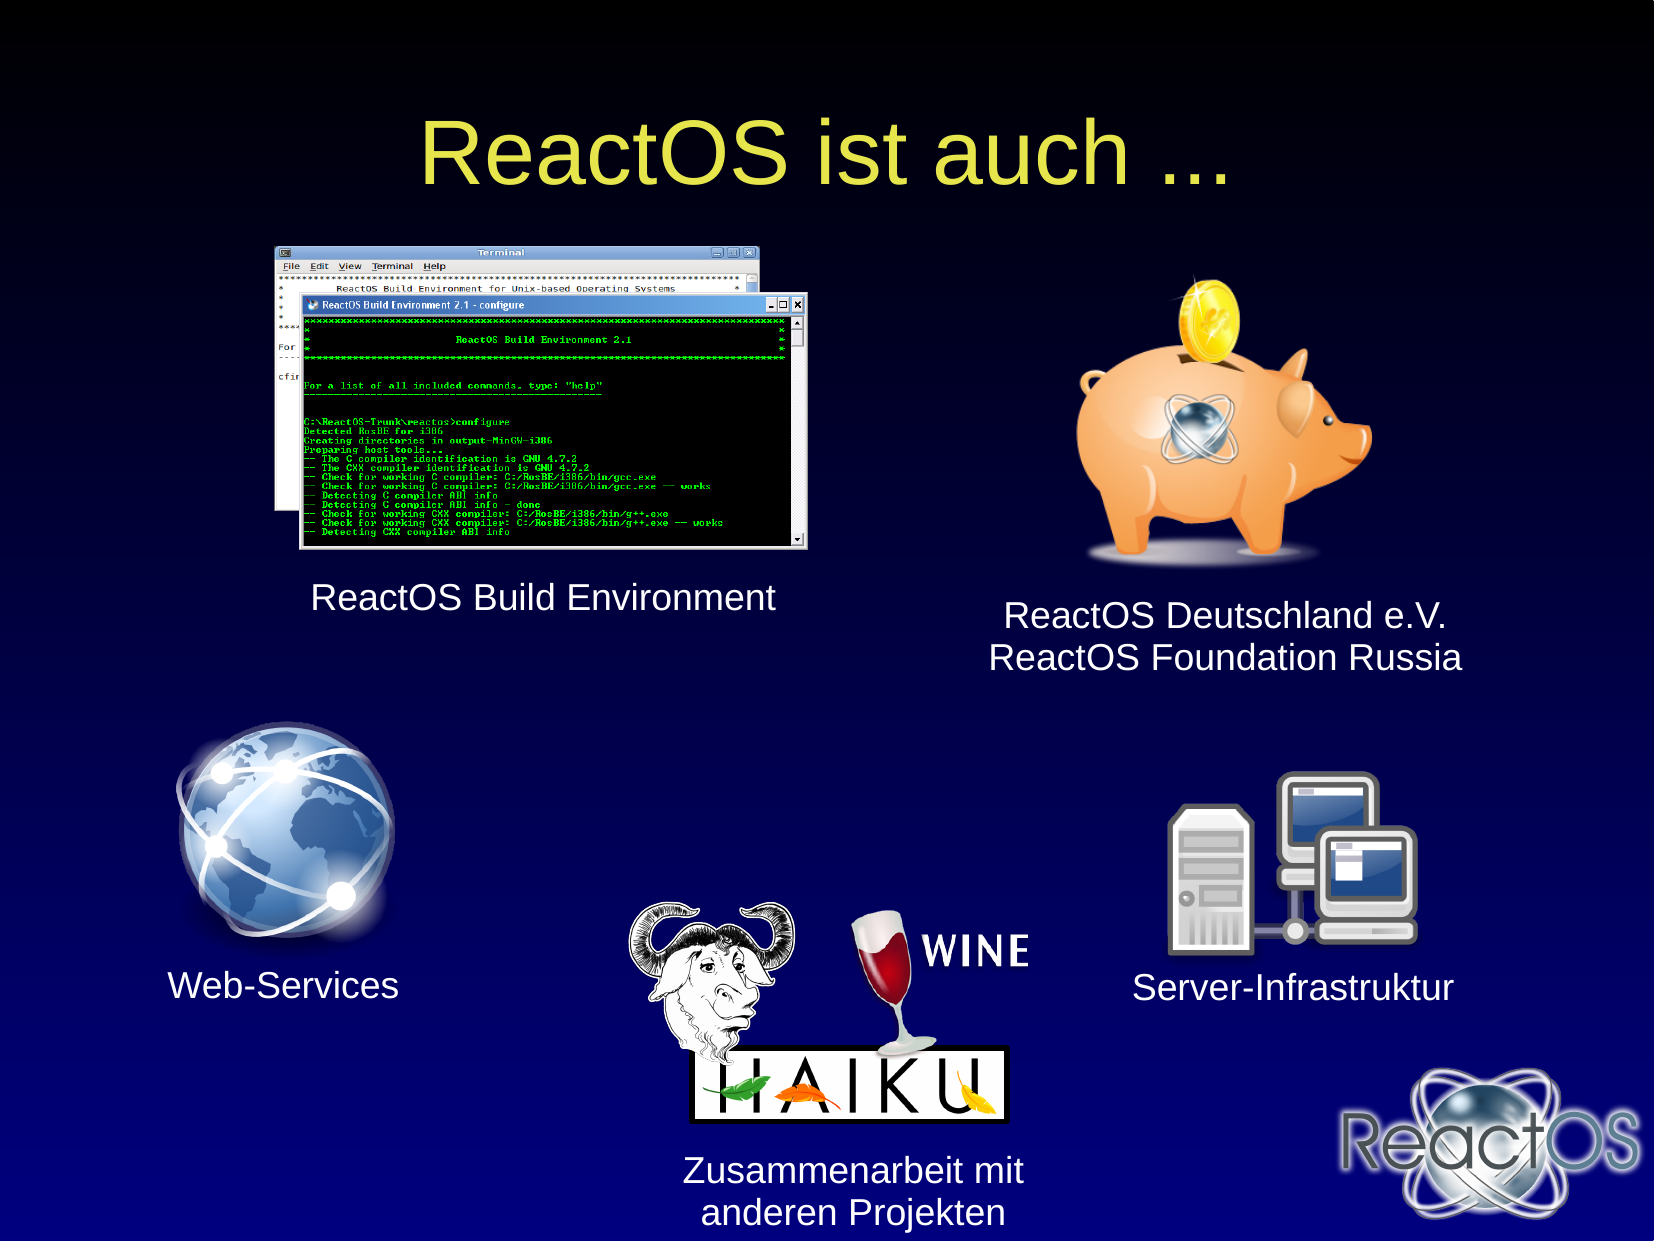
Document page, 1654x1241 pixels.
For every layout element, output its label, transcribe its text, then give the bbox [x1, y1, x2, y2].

picture [1328, 1055, 1654, 1235]
text_box Zusammenarbeit mit anderen Projekten [667, 1142, 1040, 1241]
text_box ReactOS Deutschland e.V. ReactOS Foundation Russia [962, 586, 1489, 697]
picture [153, 702, 414, 963]
picture [614, 885, 1031, 1119]
text_box Server-Infrastruktur [1110, 958, 1477, 1016]
text_box ReactOS Build Environment [230, 569, 857, 626]
title ReactOS ist auch ... [82, 49, 1571, 257]
text_box Web-Services [129, 957, 438, 1015]
picture [1062, 262, 1382, 582]
picture [274, 246, 808, 550]
picture [1162, 744, 1423, 958]
